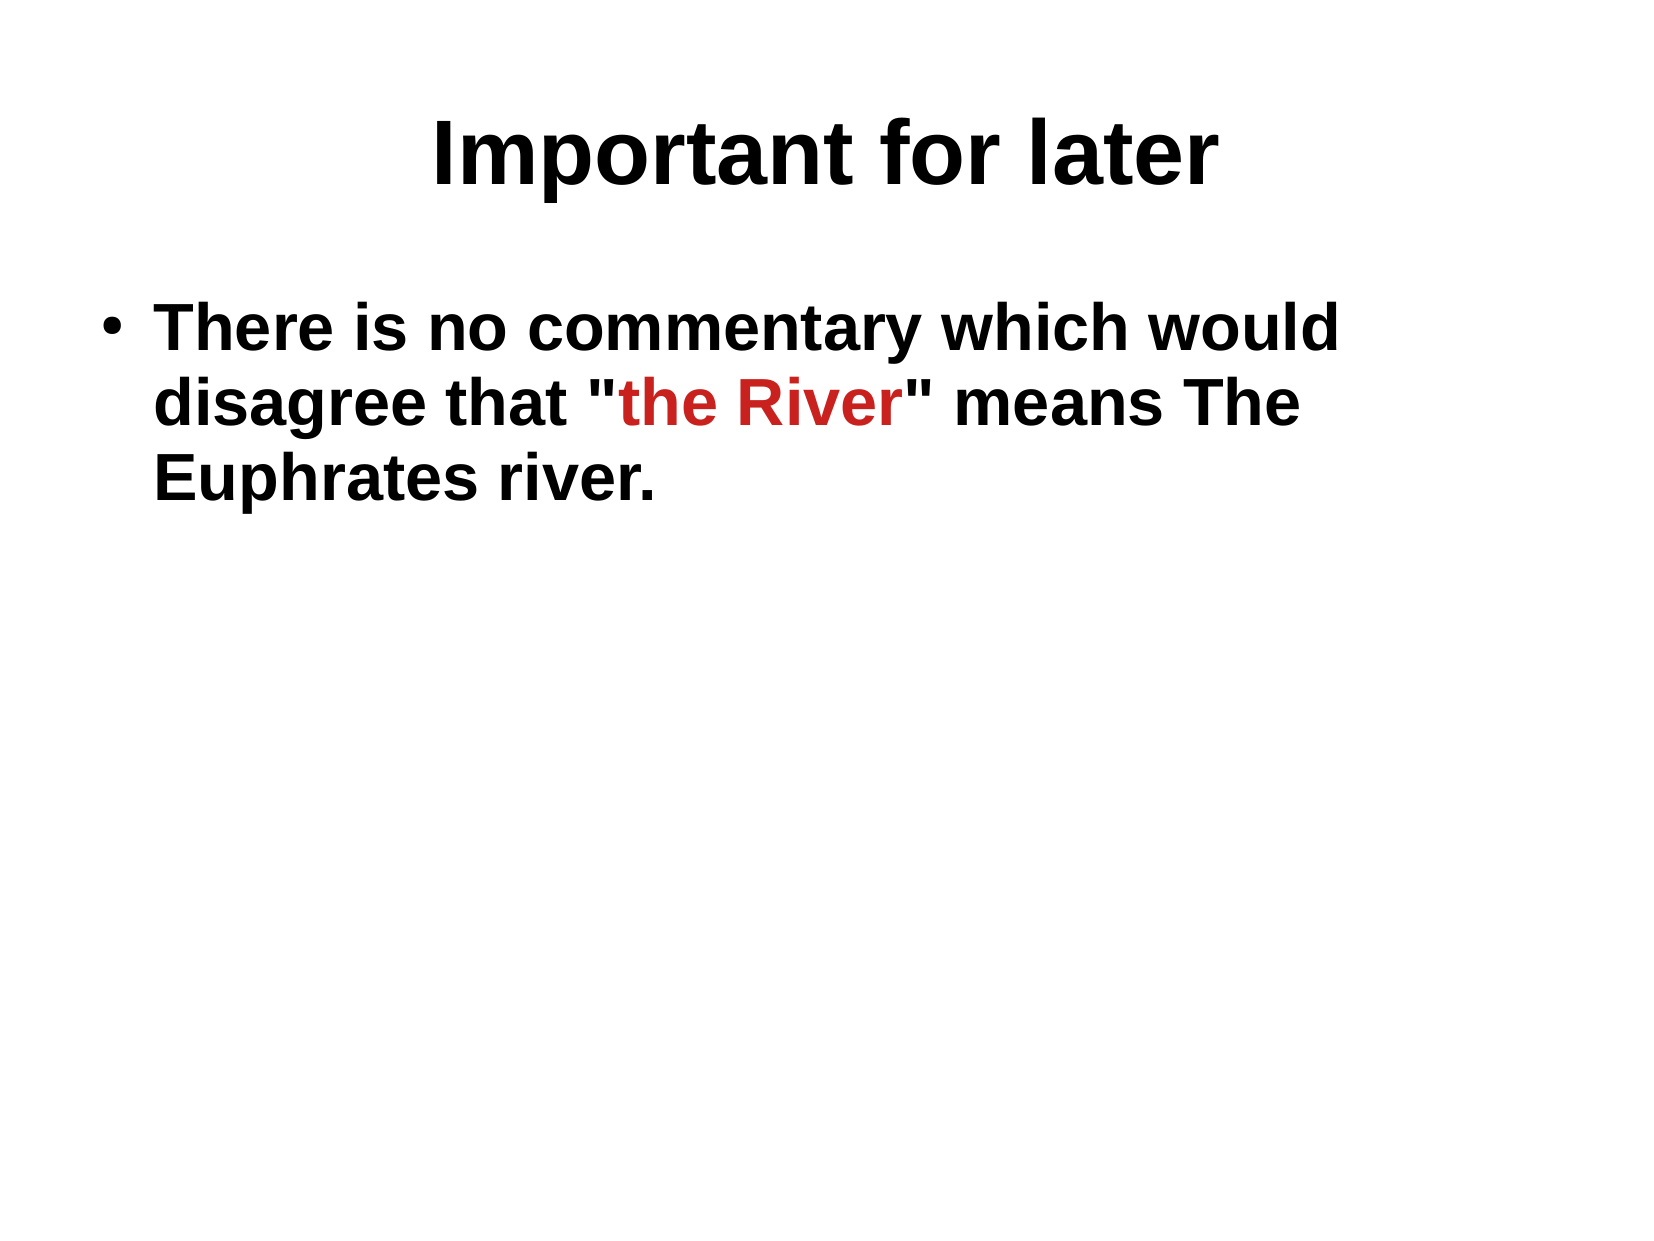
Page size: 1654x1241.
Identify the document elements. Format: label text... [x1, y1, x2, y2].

title Important for later [82, 49, 1571, 257]
list There is no commentary which would disagree that "the River" means The Euphrates river. [82, 290, 1571, 1109]
